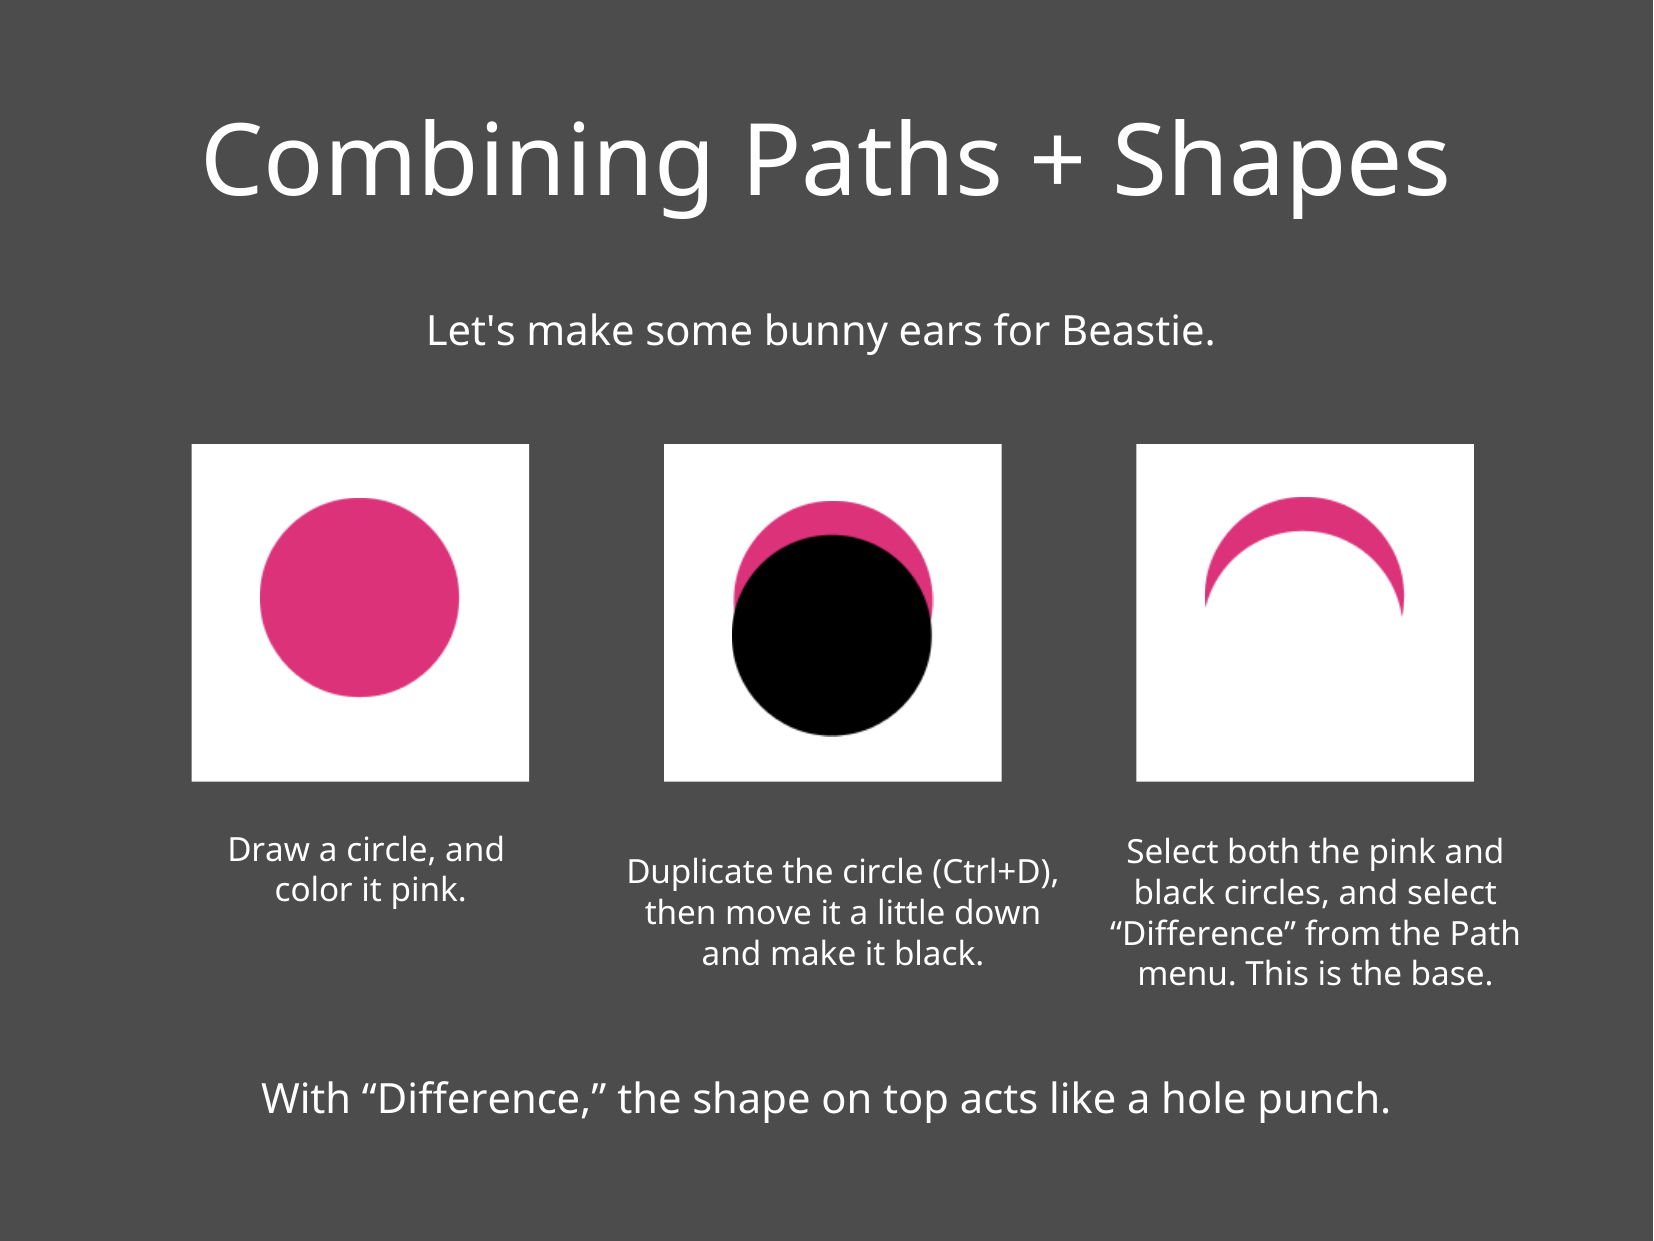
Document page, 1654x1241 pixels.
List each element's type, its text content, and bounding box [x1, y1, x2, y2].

picture [260, 498, 461, 699]
text_box [1136, 444, 1474, 782]
title Draw a circle, and color it pink. [145, 835, 596, 990]
title With “Difference,” the shape on top acts like a hole punch. [132, 1024, 1521, 1173]
title Combining Paths + Shapes [76, 36, 1577, 298]
picture [732, 501, 934, 737]
text_box [191, 444, 530, 782]
title Let's make some bunny ears for Beastie. [132, 256, 1521, 405]
text_box [664, 444, 1002, 782]
title Duplicate the circle (Ctrl+D), then move it a little down and make it black. [618, 835, 1069, 990]
picture [1205, 497, 1406, 618]
title Select both the pink and black circles, and select “Difference” from the Path menu. This is the base. [1090, 835, 1541, 990]
